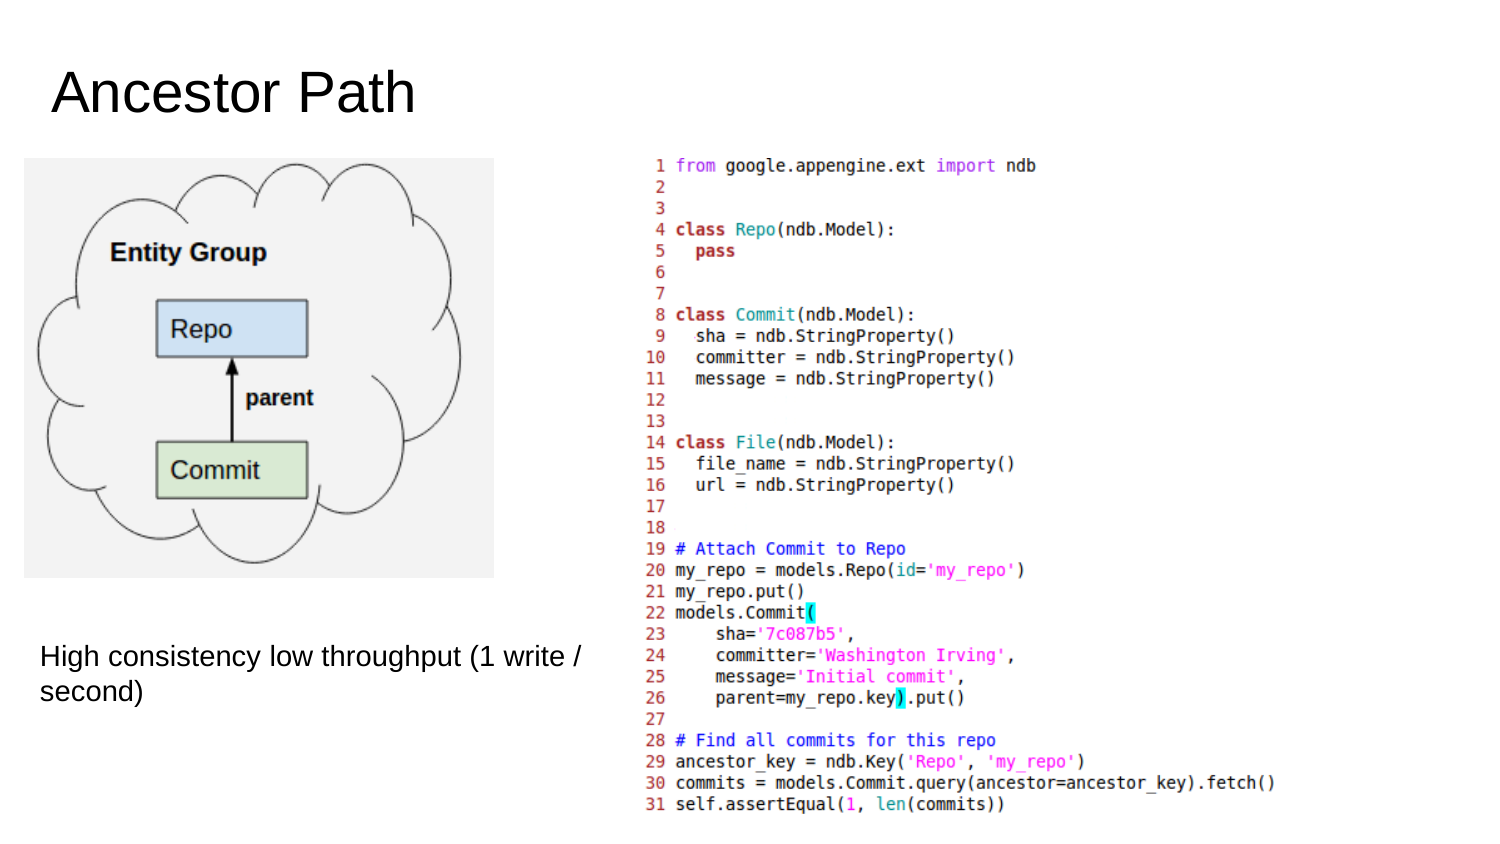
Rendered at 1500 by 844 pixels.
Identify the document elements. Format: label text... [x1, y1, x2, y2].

title Ancestor Path [36, 39, 1434, 134]
text_box High consistency low throughput (1 write / second) [24, 622, 610, 739]
picture [633, 158, 1289, 819]
picture [24, 158, 494, 578]
